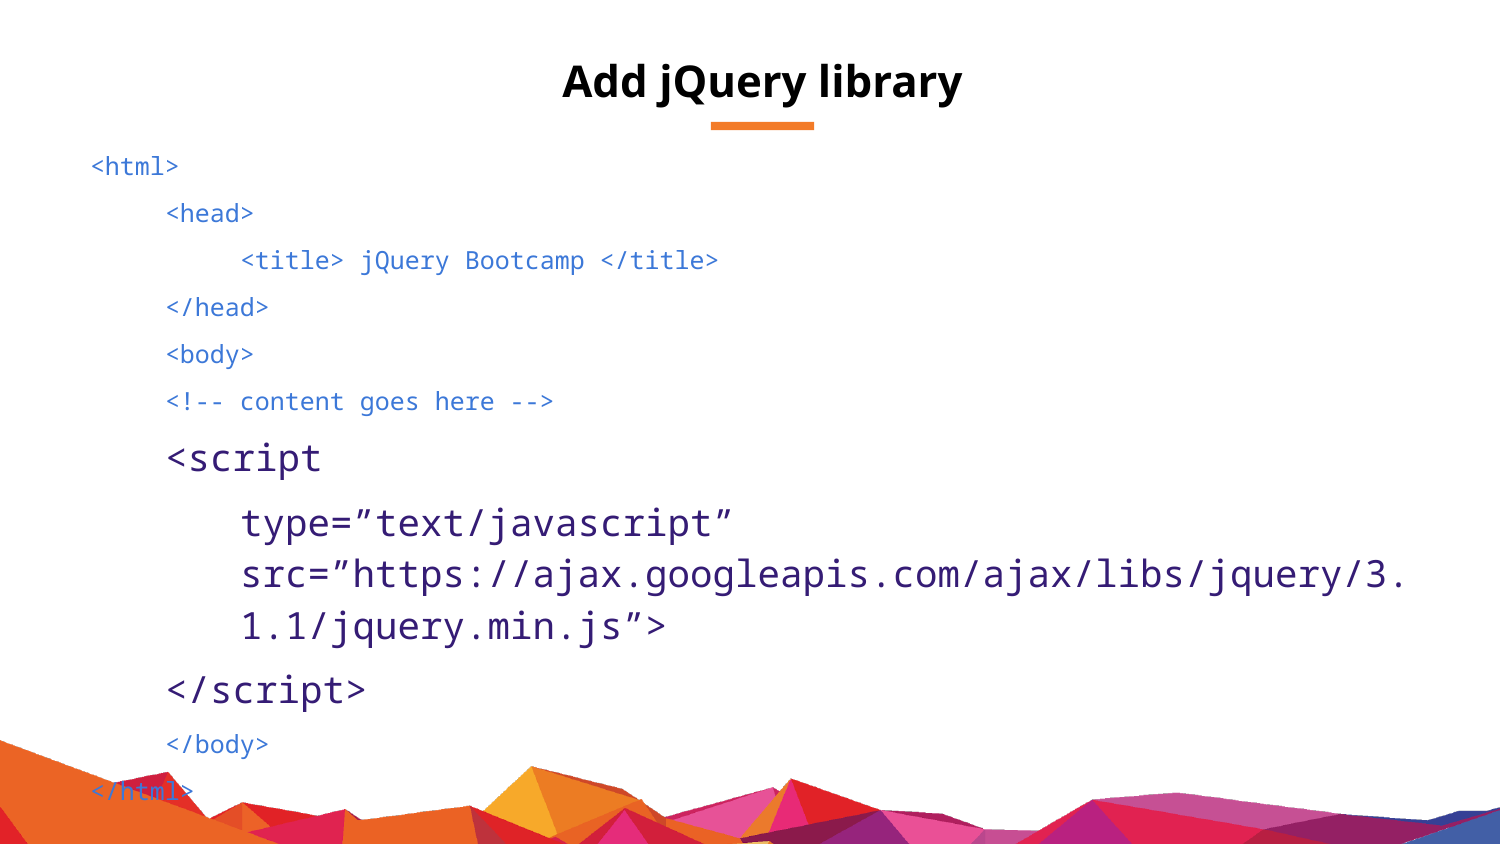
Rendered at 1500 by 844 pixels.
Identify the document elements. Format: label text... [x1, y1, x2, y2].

picture [0, 740, 1500, 844]
text_box <html> <head> <title> jQuery Bootcamp </title> </head> <body> <!-- content goes here --> <script type=”text/javascript” src=”https://ajax.googleapis.com/ajax/libs/jquery/3.1.1/jquery.min.js”> </script> </body> </html> [74, 130, 1425, 787]
title Add jQuery library [94, 39, 1431, 110]
